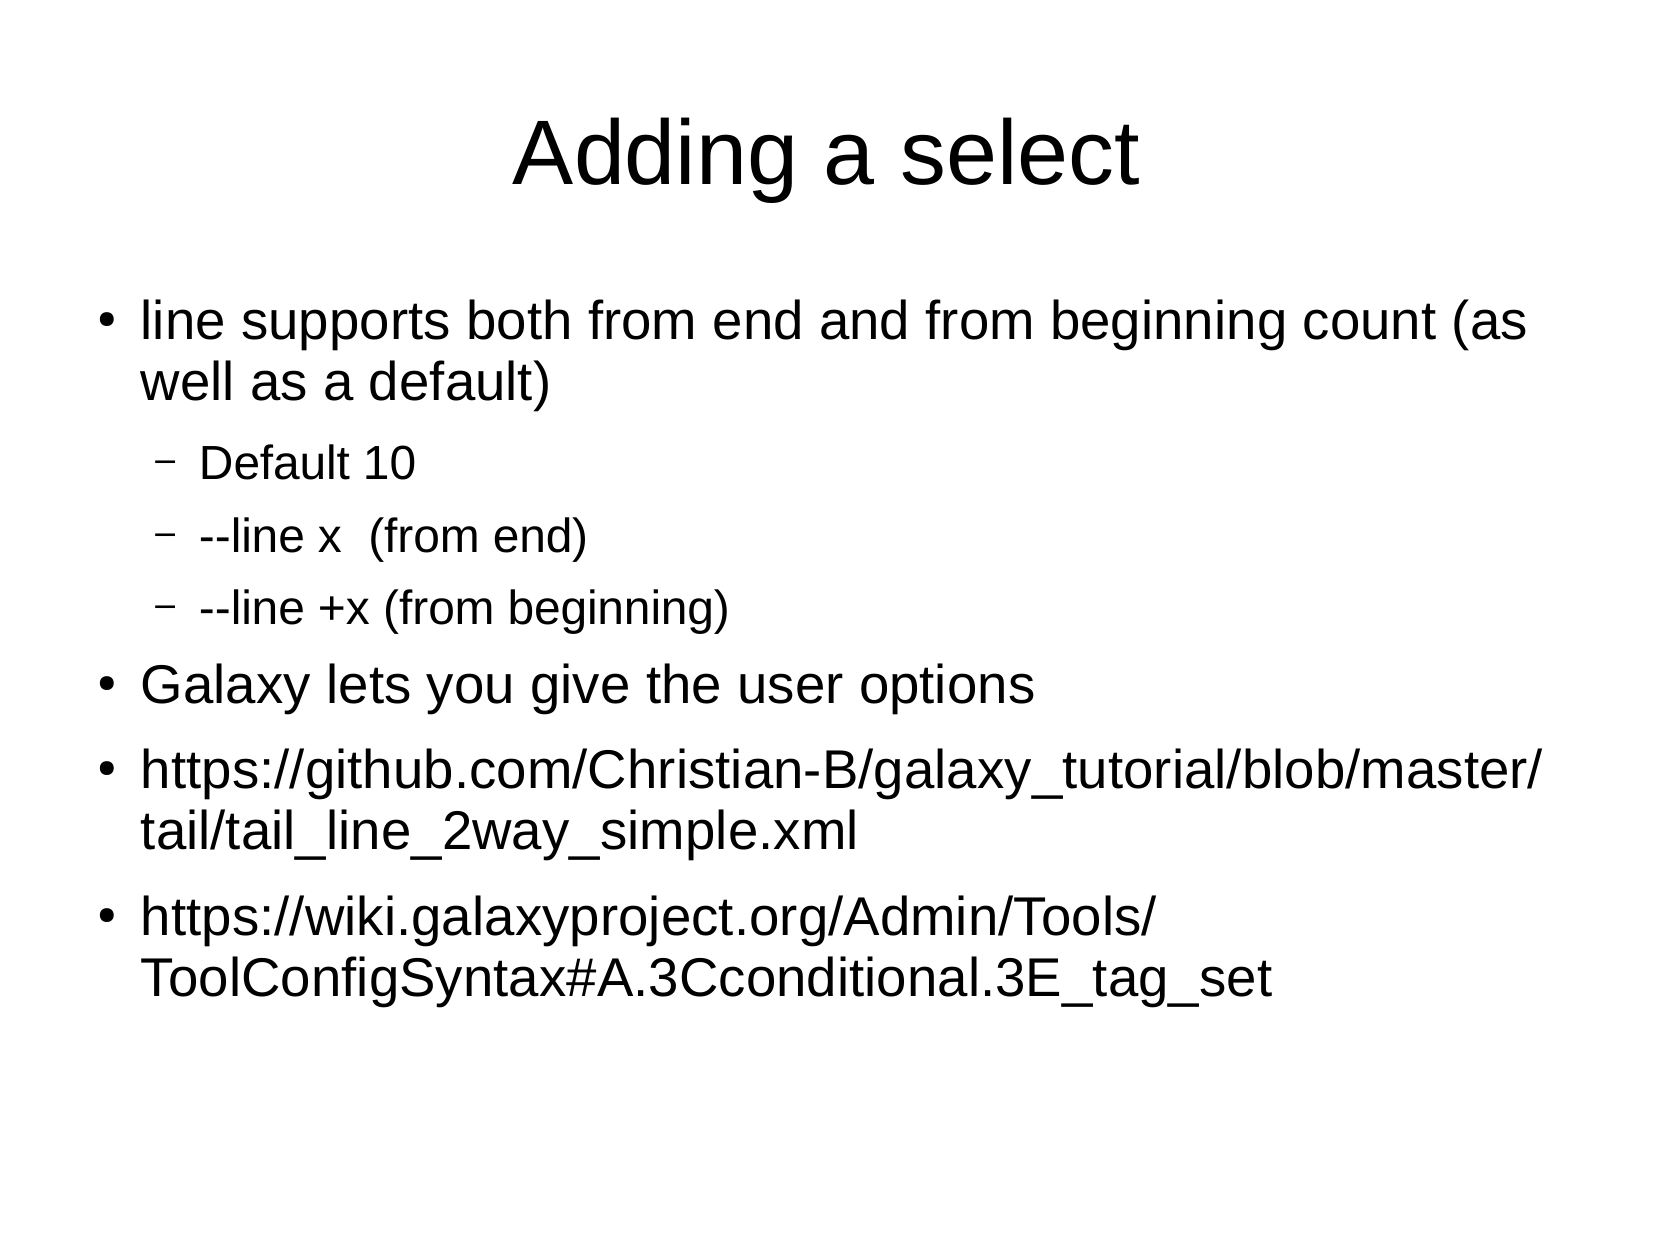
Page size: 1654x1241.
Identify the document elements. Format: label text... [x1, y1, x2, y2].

title Adding a select [82, 49, 1571, 257]
list line supports both from end and from beginning count (as well as a default) Default 10 --line x (from end) --line +x (from beginning) Galaxy lets you give the user options https://github.com/Christian-B/galaxy_tutorial/blob/master/tail/tail_line_2way_simple.xml https://wiki.galaxyproject.org/Admin/Tools/ToolConfigSyntax#A.3Cconditional.3E_tag_set [82, 290, 1571, 1010]
